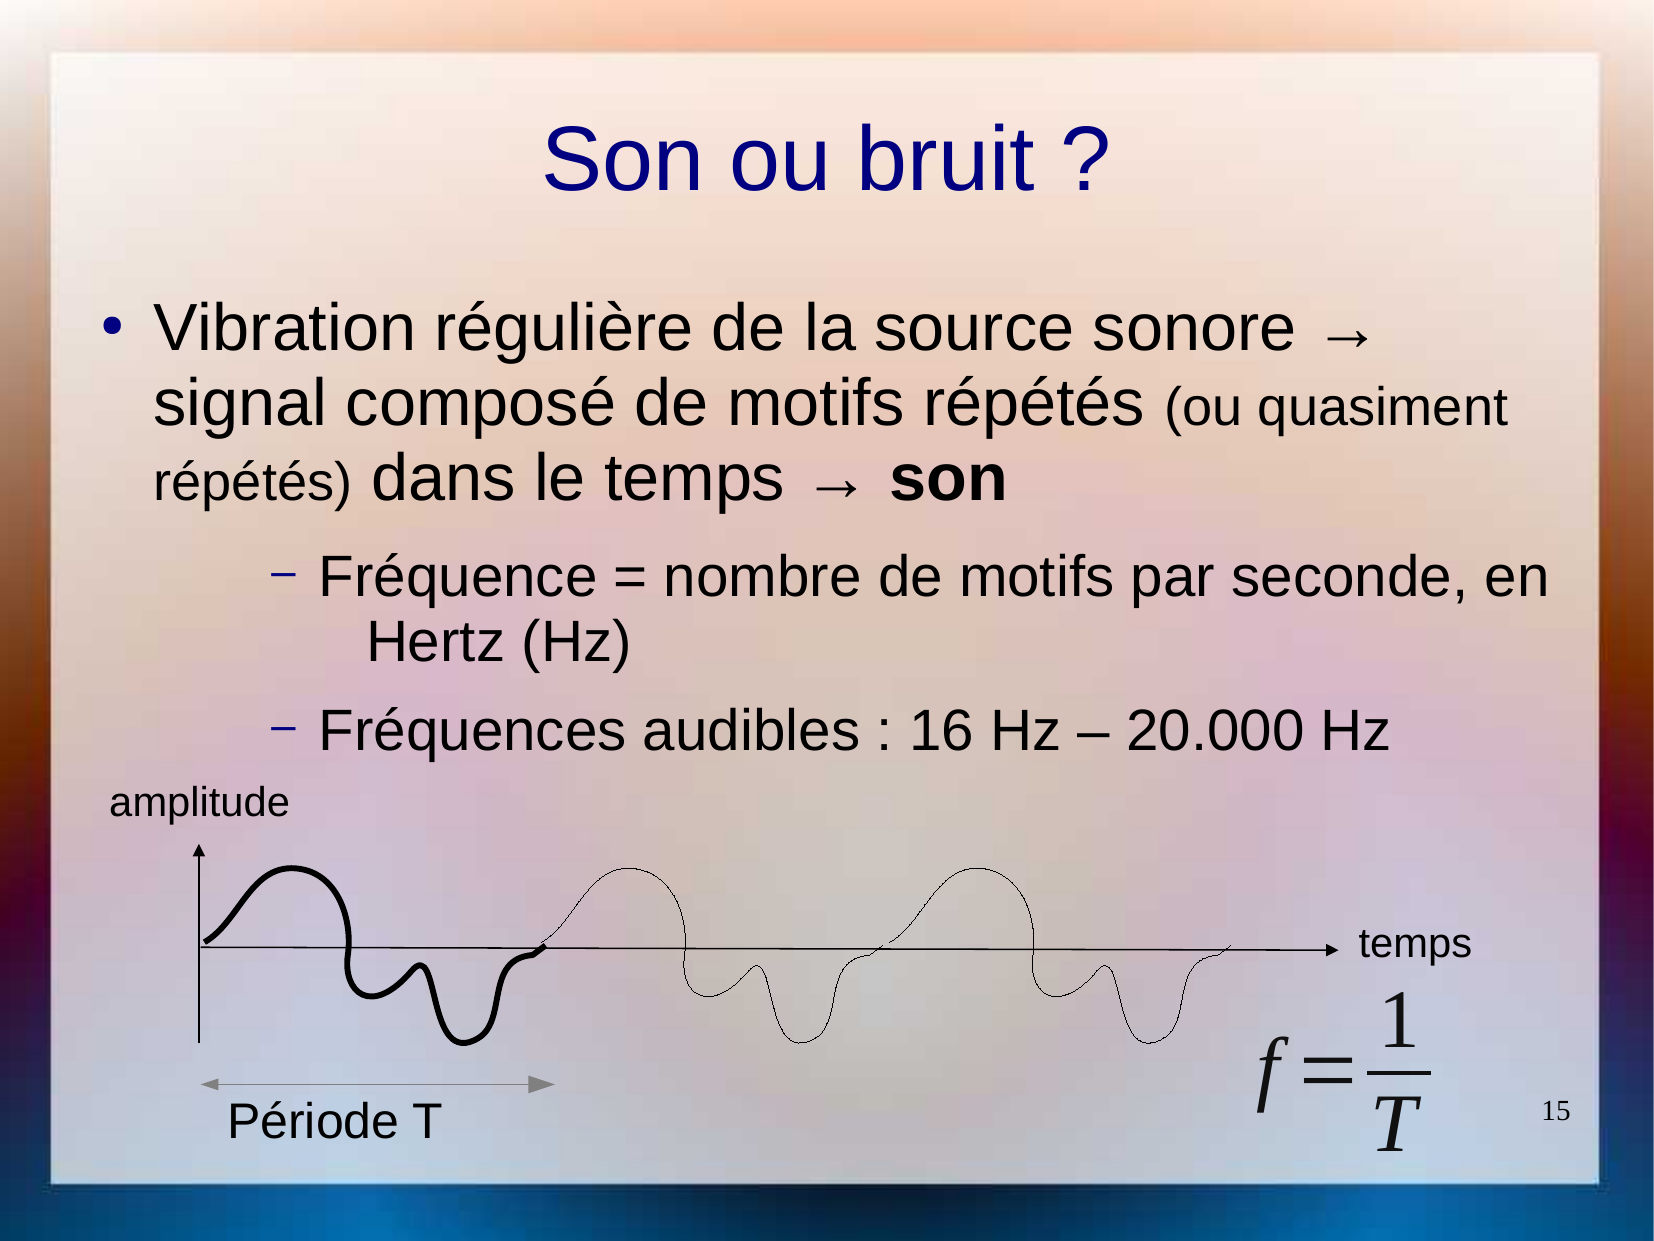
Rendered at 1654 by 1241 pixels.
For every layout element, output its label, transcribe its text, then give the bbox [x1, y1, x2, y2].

text_box amplitude [94, 766, 306, 833]
text_box Période T [212, 1086, 520, 1158]
title Son ou bruit ? [82, 55, 1571, 263]
list Vibration régulière de la source sonore → signal composé de motifs répétés (ou quasiment répétés) dans le temps → son Fréquence = nombre de motifs par seconde, en Hertz (Hz) Fréquences audibles : 16 Hz – 20.000 Hz [82, 290, 1571, 764]
picture [0, 0, 1654, 1241]
text_box temps [1308, 908, 1488, 974]
